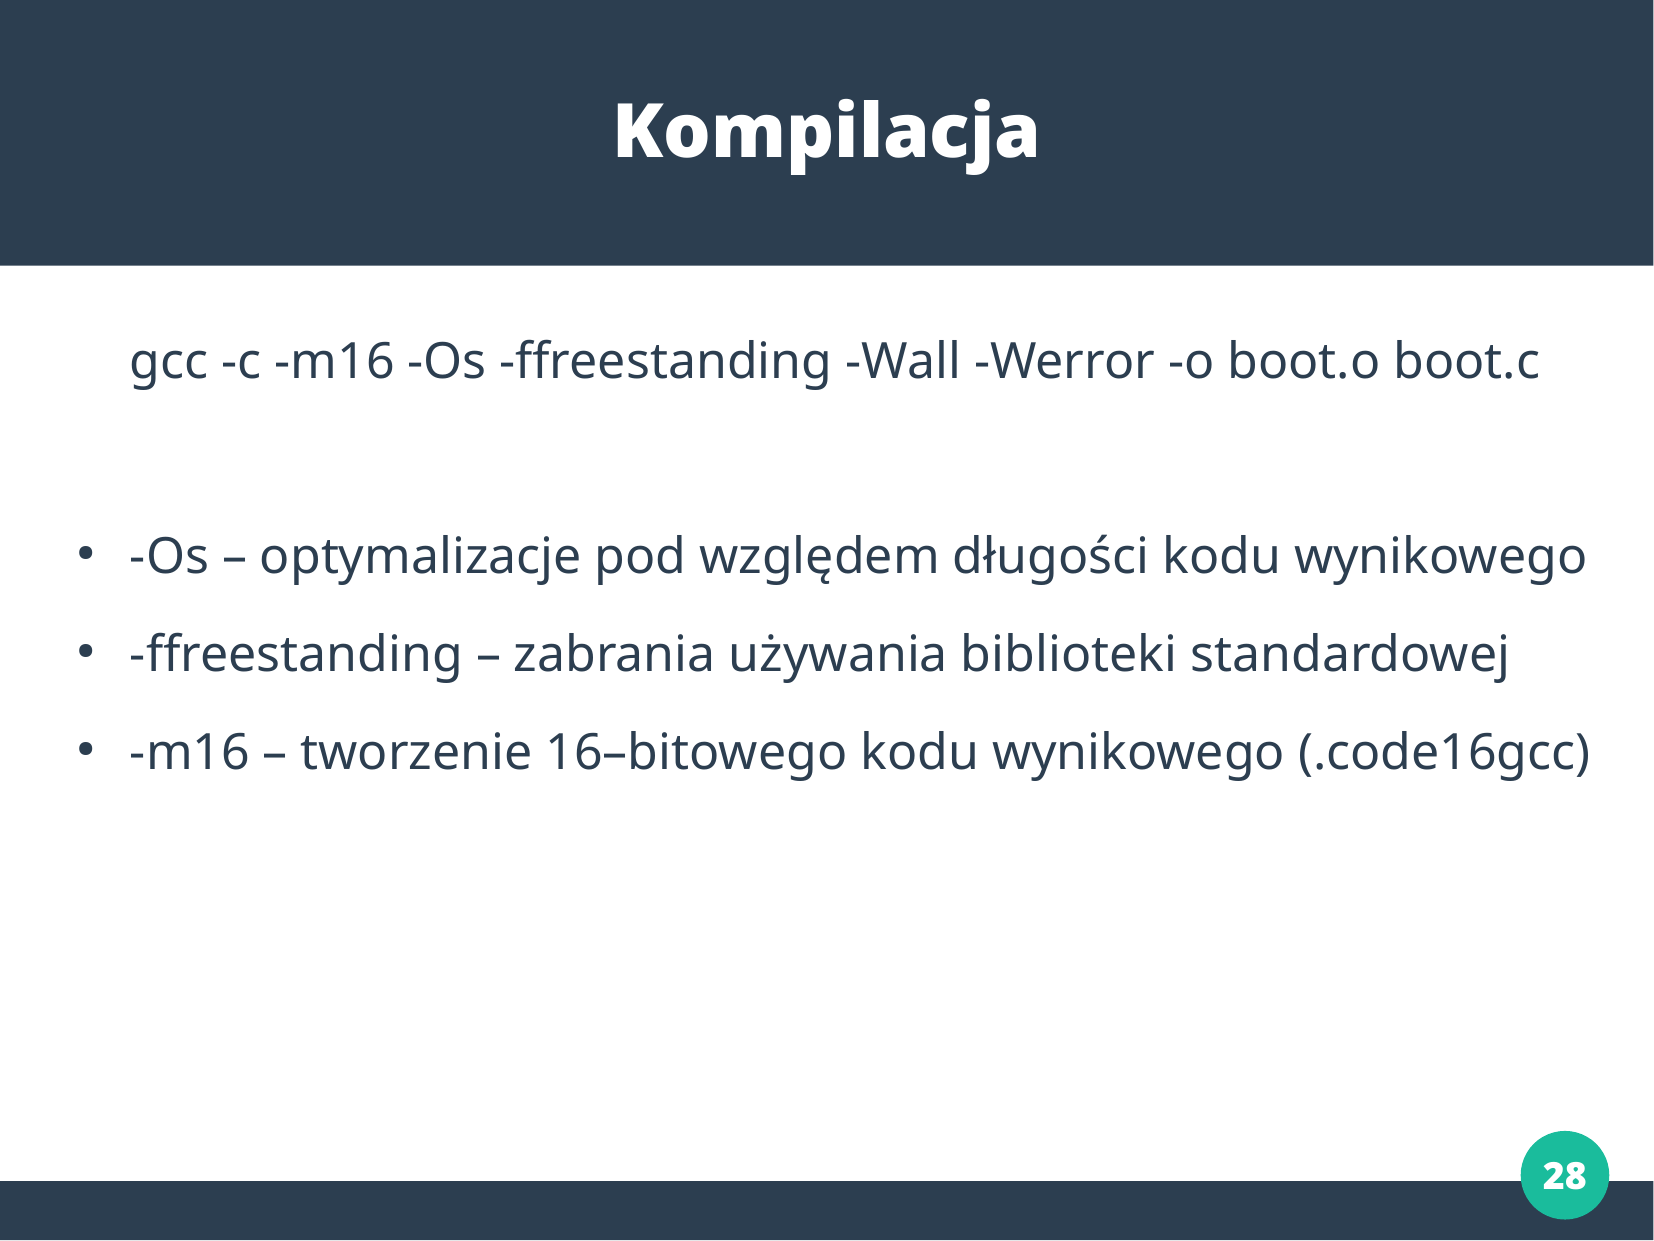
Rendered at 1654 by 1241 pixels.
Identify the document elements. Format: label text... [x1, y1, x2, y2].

title Kompilacja [59, 49, 1595, 207]
list gcc -c -m16 -Os -ffreestanding -Wall -Werror -o boot.o boot.c -Os – optymalizacje pod względem długości kodu wynikowego -ffreestanding – zabrania używania biblioteki standardowej -m16 – tworzenie 16–bitowego kodu wynikowego (.code16gcc) [59, 324, 1595, 1152]
